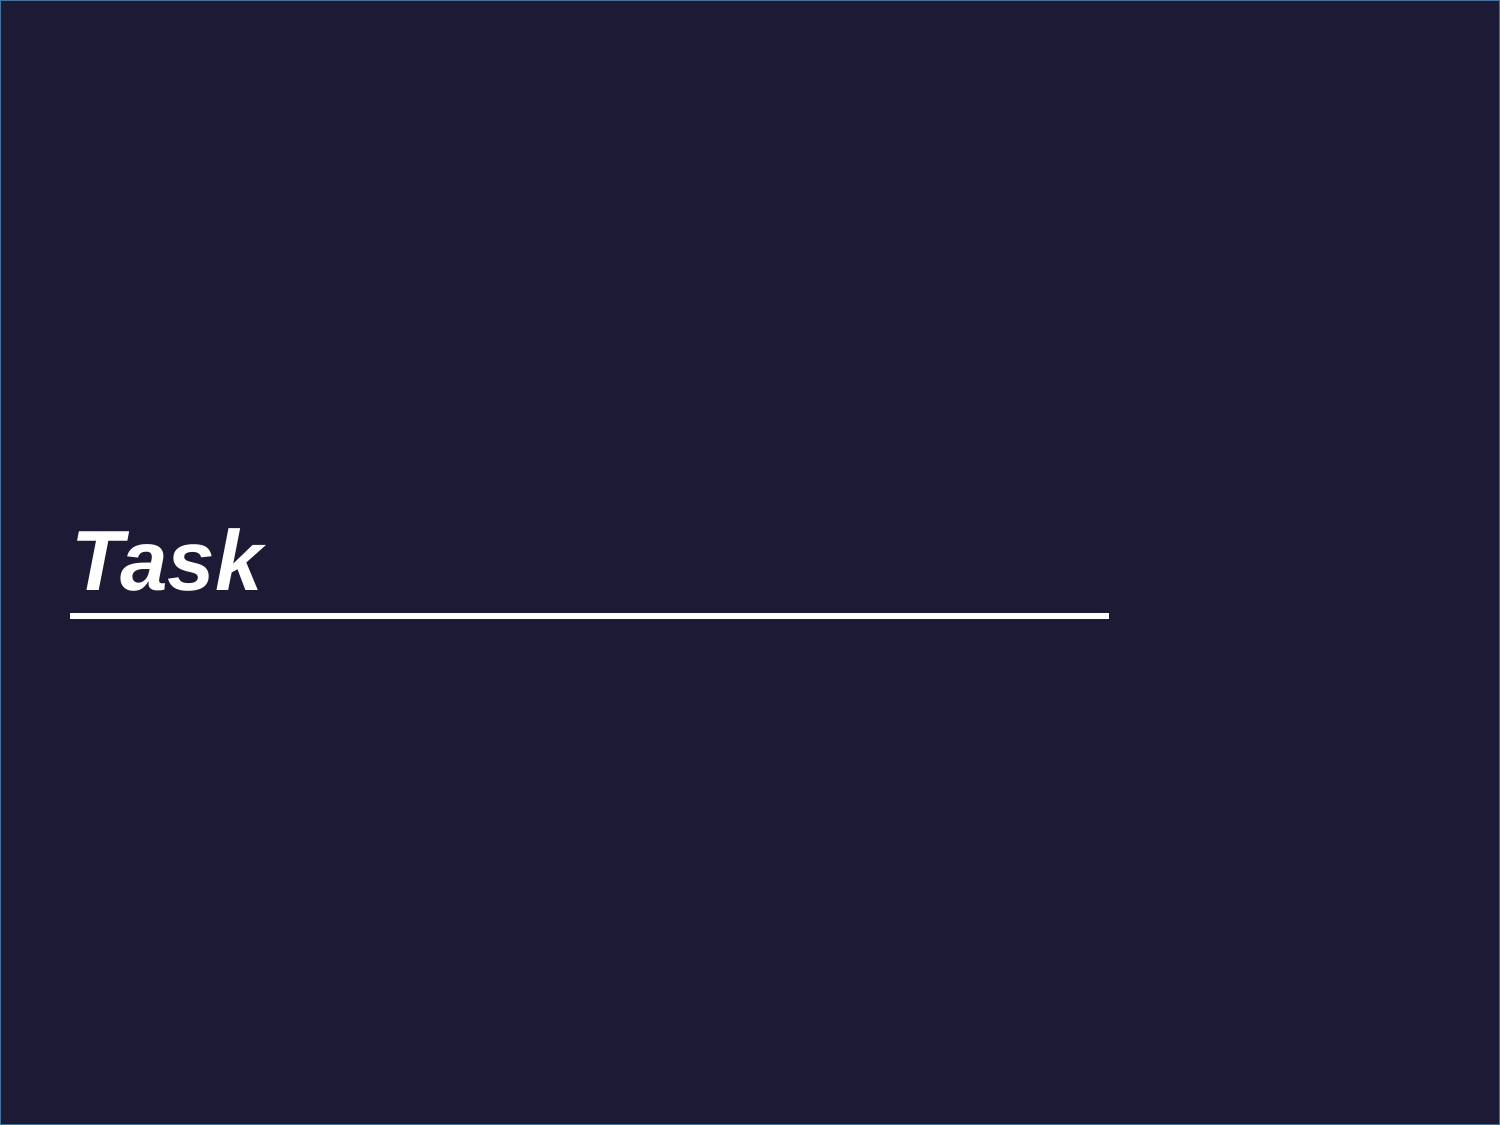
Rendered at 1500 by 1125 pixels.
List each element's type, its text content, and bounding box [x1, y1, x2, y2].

text_box Task [64, 497, 1414, 615]
